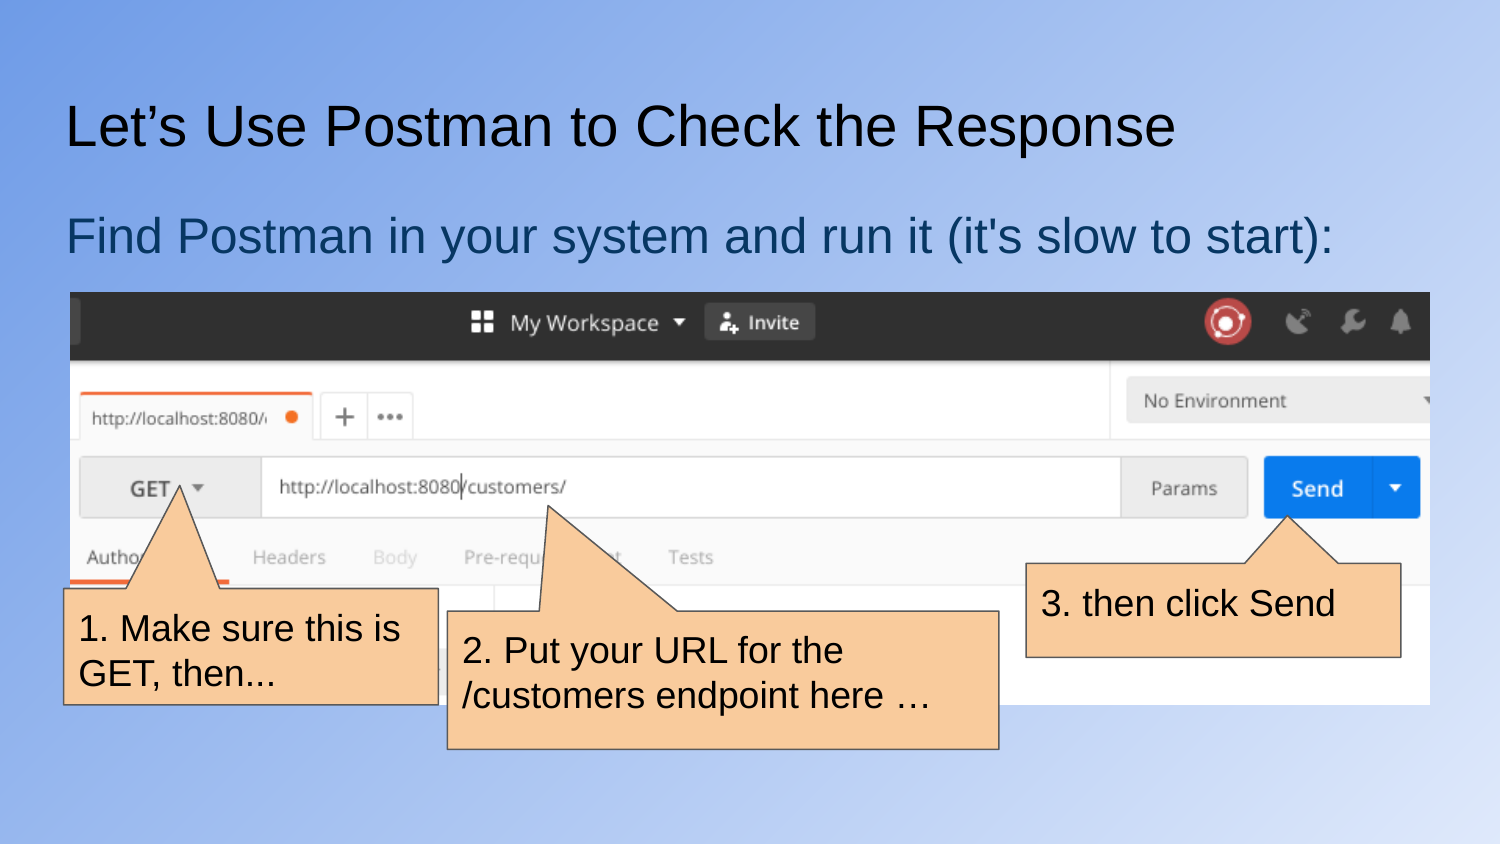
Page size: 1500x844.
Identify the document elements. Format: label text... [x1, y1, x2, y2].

text_box 2. Put your URL for the /customers endpoint here … [447, 505, 999, 750]
text_box 1. Make sure this is GET, then... [63, 485, 439, 705]
text_box Let’s Use Postman to Check the Response [51, 72, 1449, 167]
text_box Find Postman in your system and run it (it's slow to start): [51, 188, 1449, 306]
picture [70, 306, 1430, 705]
text_box 3. then click Send [1026, 515, 1401, 658]
